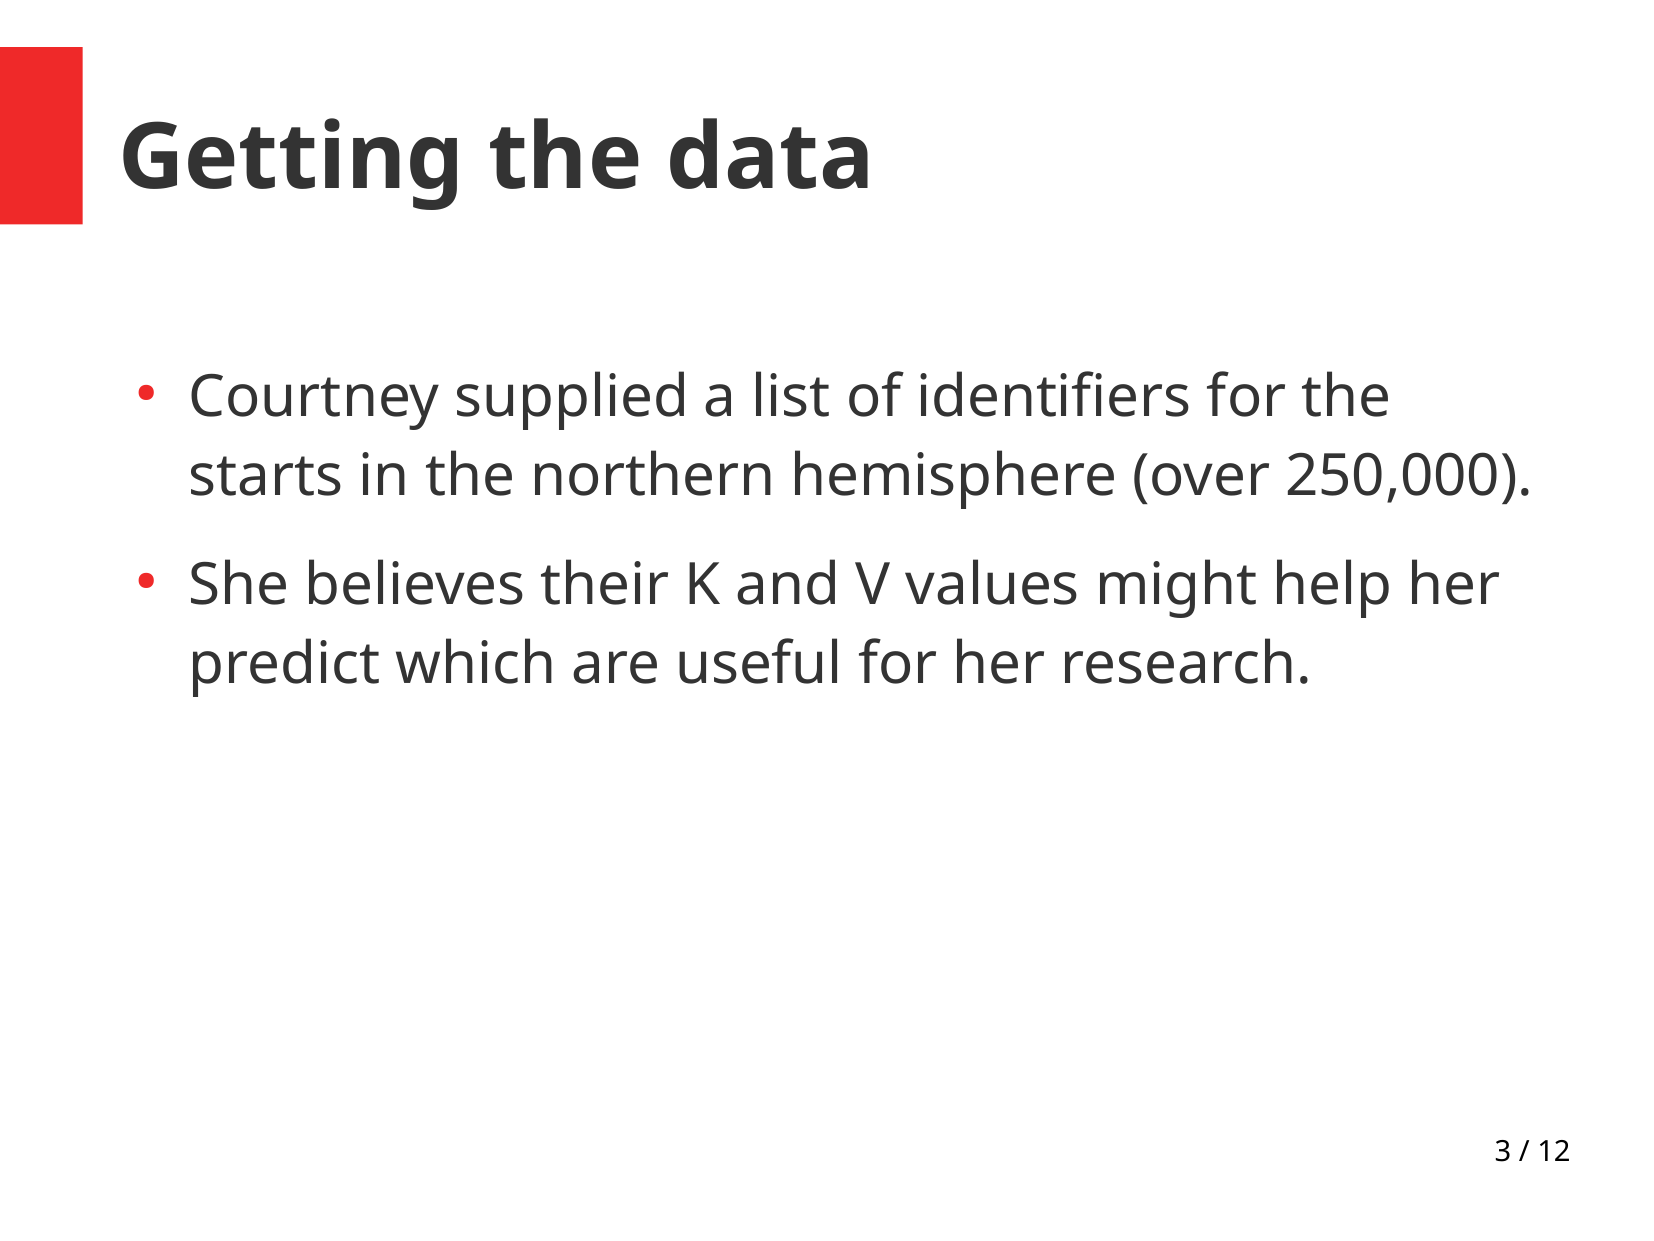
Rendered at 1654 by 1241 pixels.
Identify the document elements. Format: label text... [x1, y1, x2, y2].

list Courtney supplied a list of identifiers for the starts in the northern hemisphere (over 250,000). She believes their K and V values might help her predict which are useful for her research. [118, 354, 1536, 1074]
title Getting the data [118, 49, 1571, 257]
